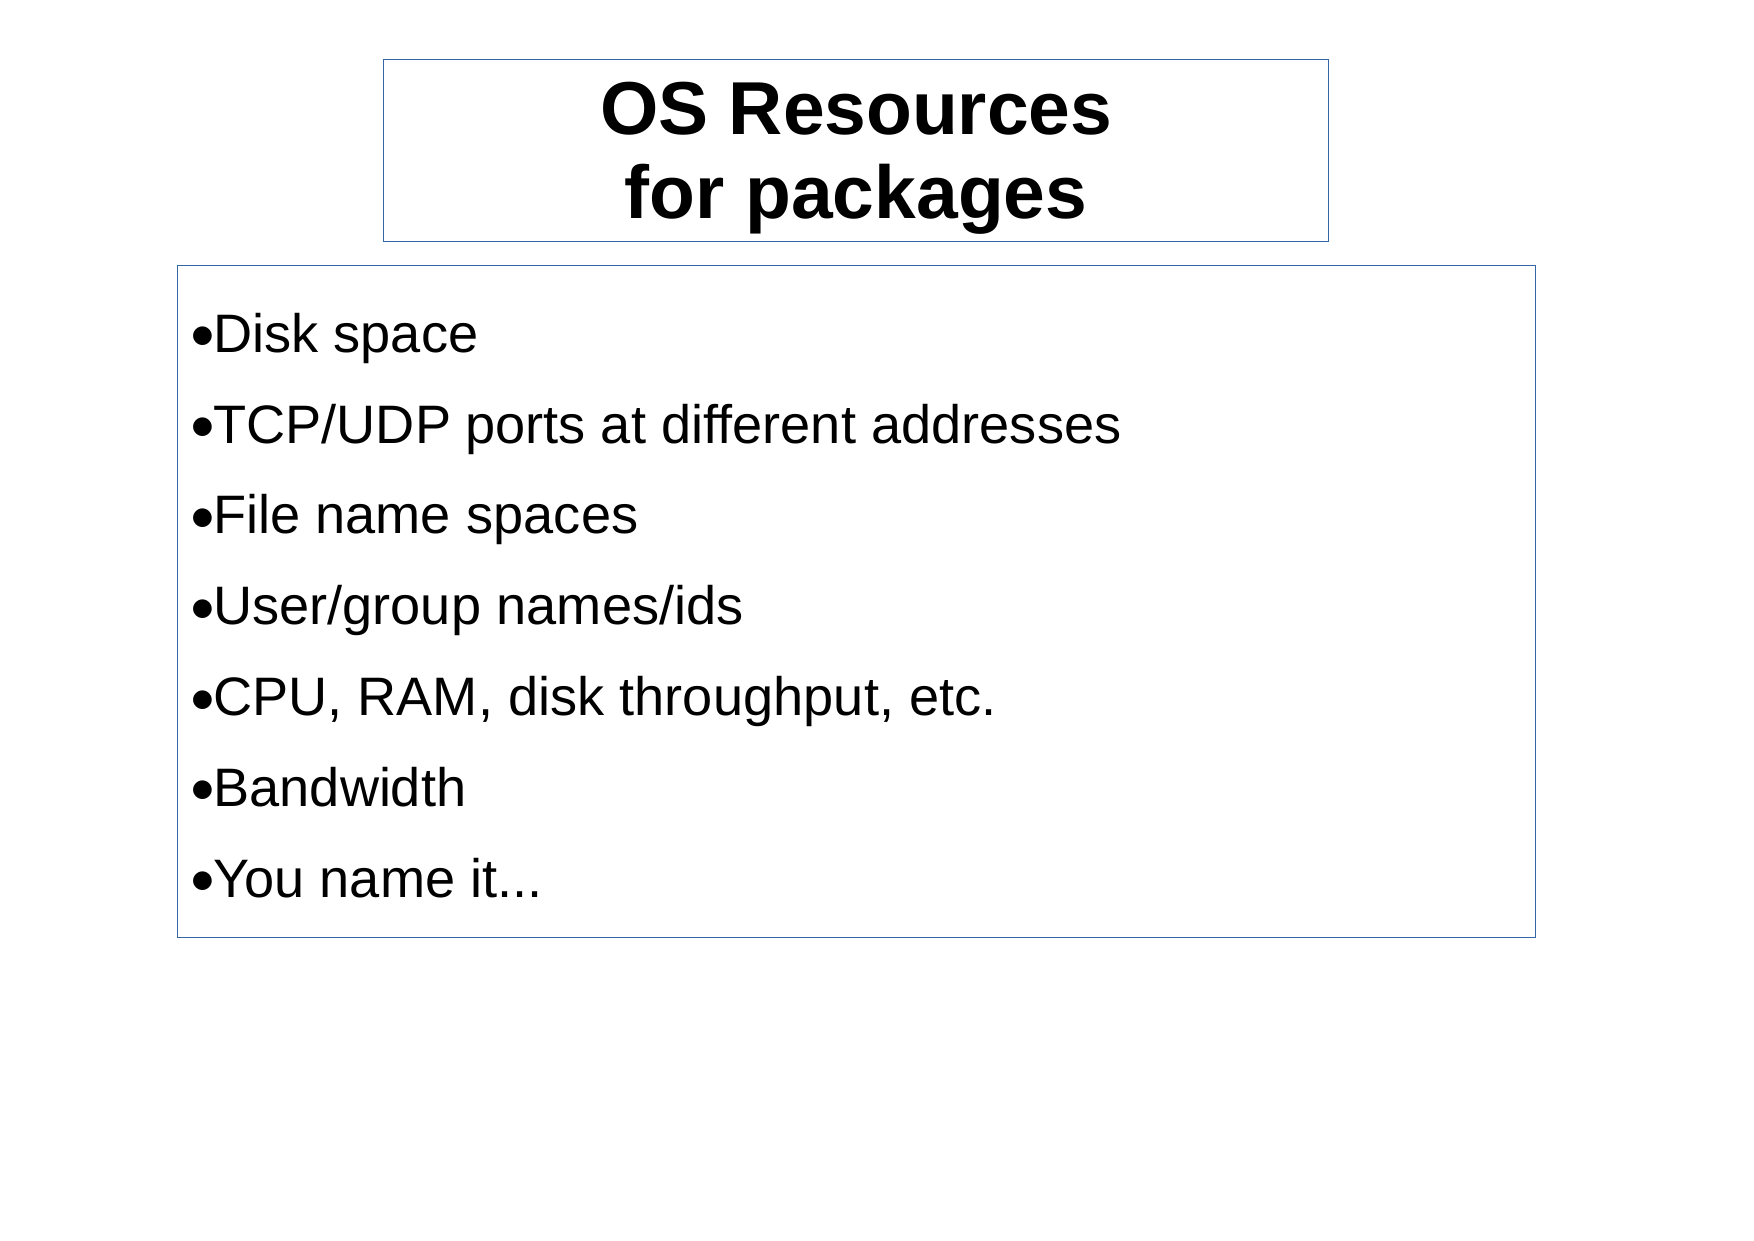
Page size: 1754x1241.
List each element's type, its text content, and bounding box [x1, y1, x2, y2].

text_box OS Resources for packages [383, 59, 1329, 232]
text_box Disk space TCP/UDP ports at different addresses File name spaces User/group names/ids CPU, RAM, disk throughput, etc. Bandwidth You name it... [177, 265, 1536, 938]
